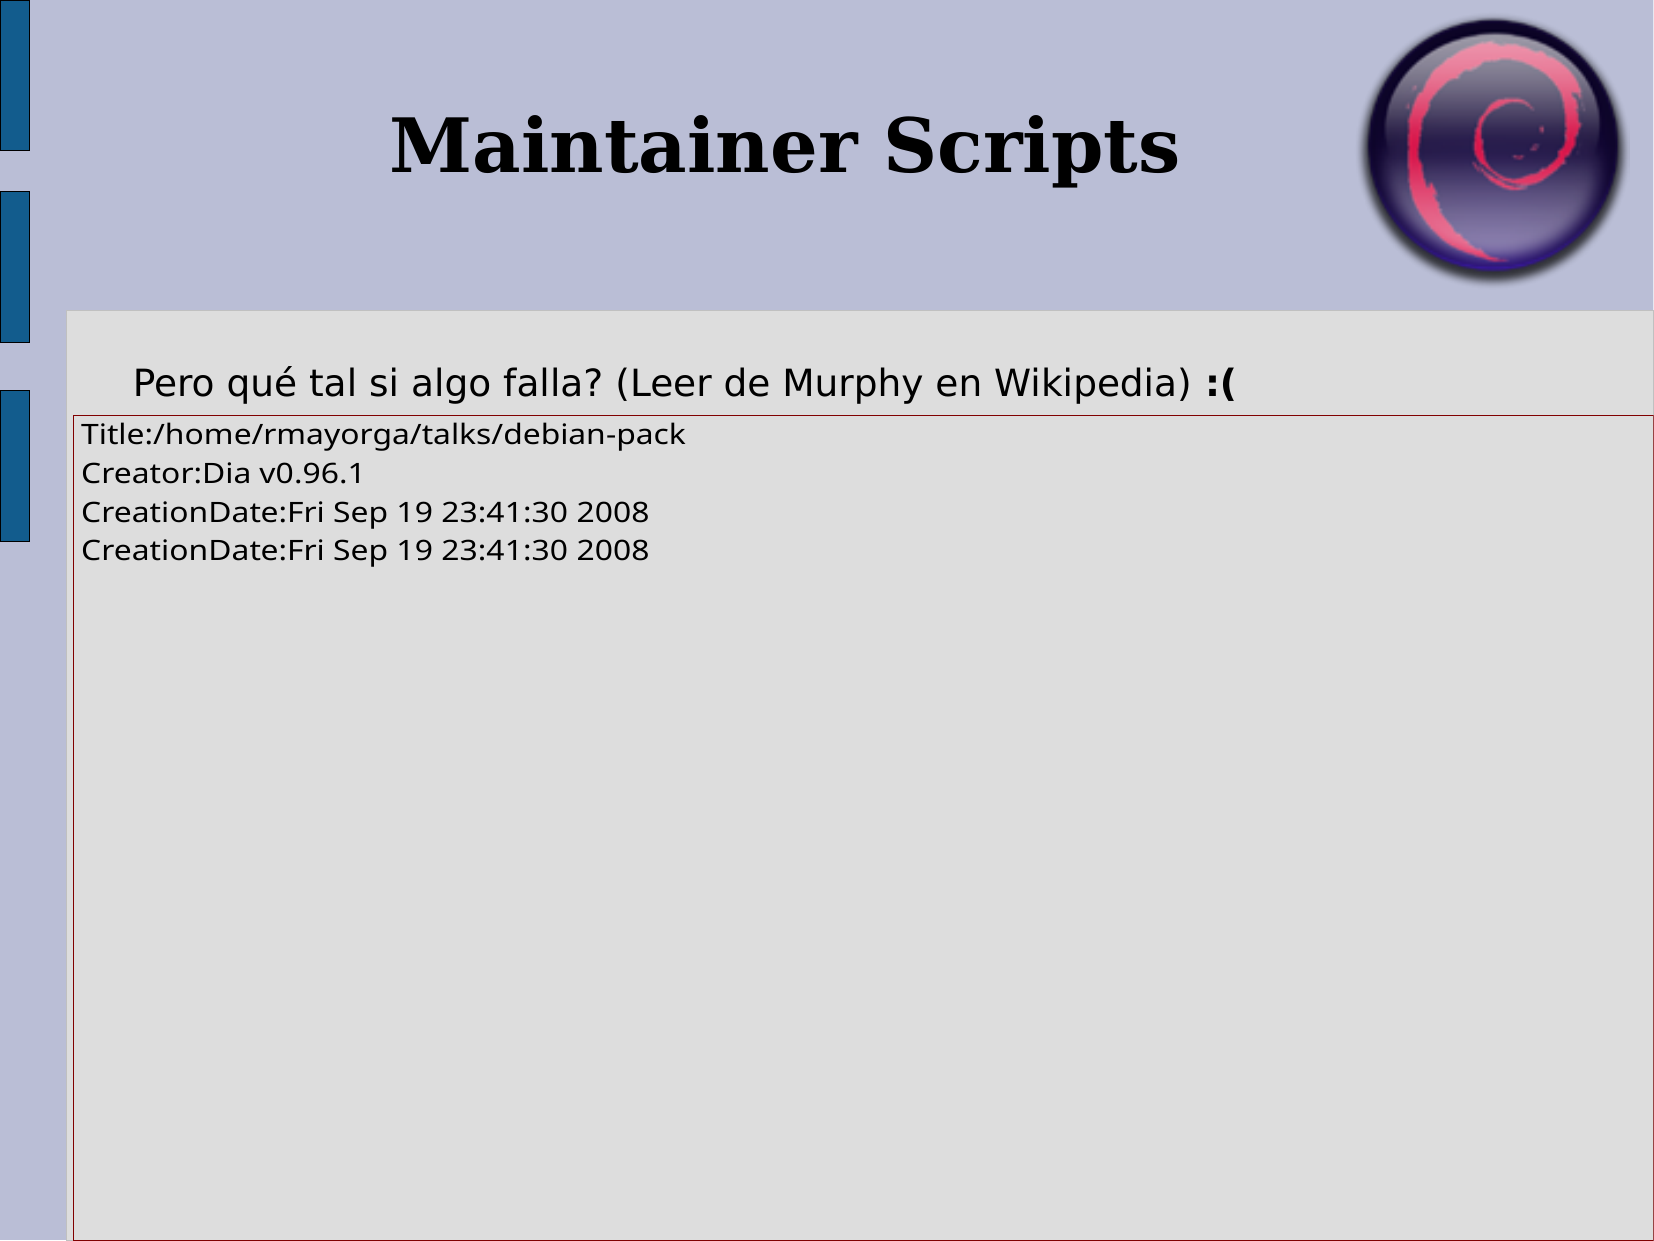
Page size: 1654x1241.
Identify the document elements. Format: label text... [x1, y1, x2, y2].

text_box Pero qué tal si algo falla? (Leer de Murphy en Wikipedia) :( [118, 354, 1270, 413]
picture [1334, 5, 1630, 302]
text_box Maintainer Scripts [17, 94, 1554, 325]
picture [70, 413, 1654, 1241]
